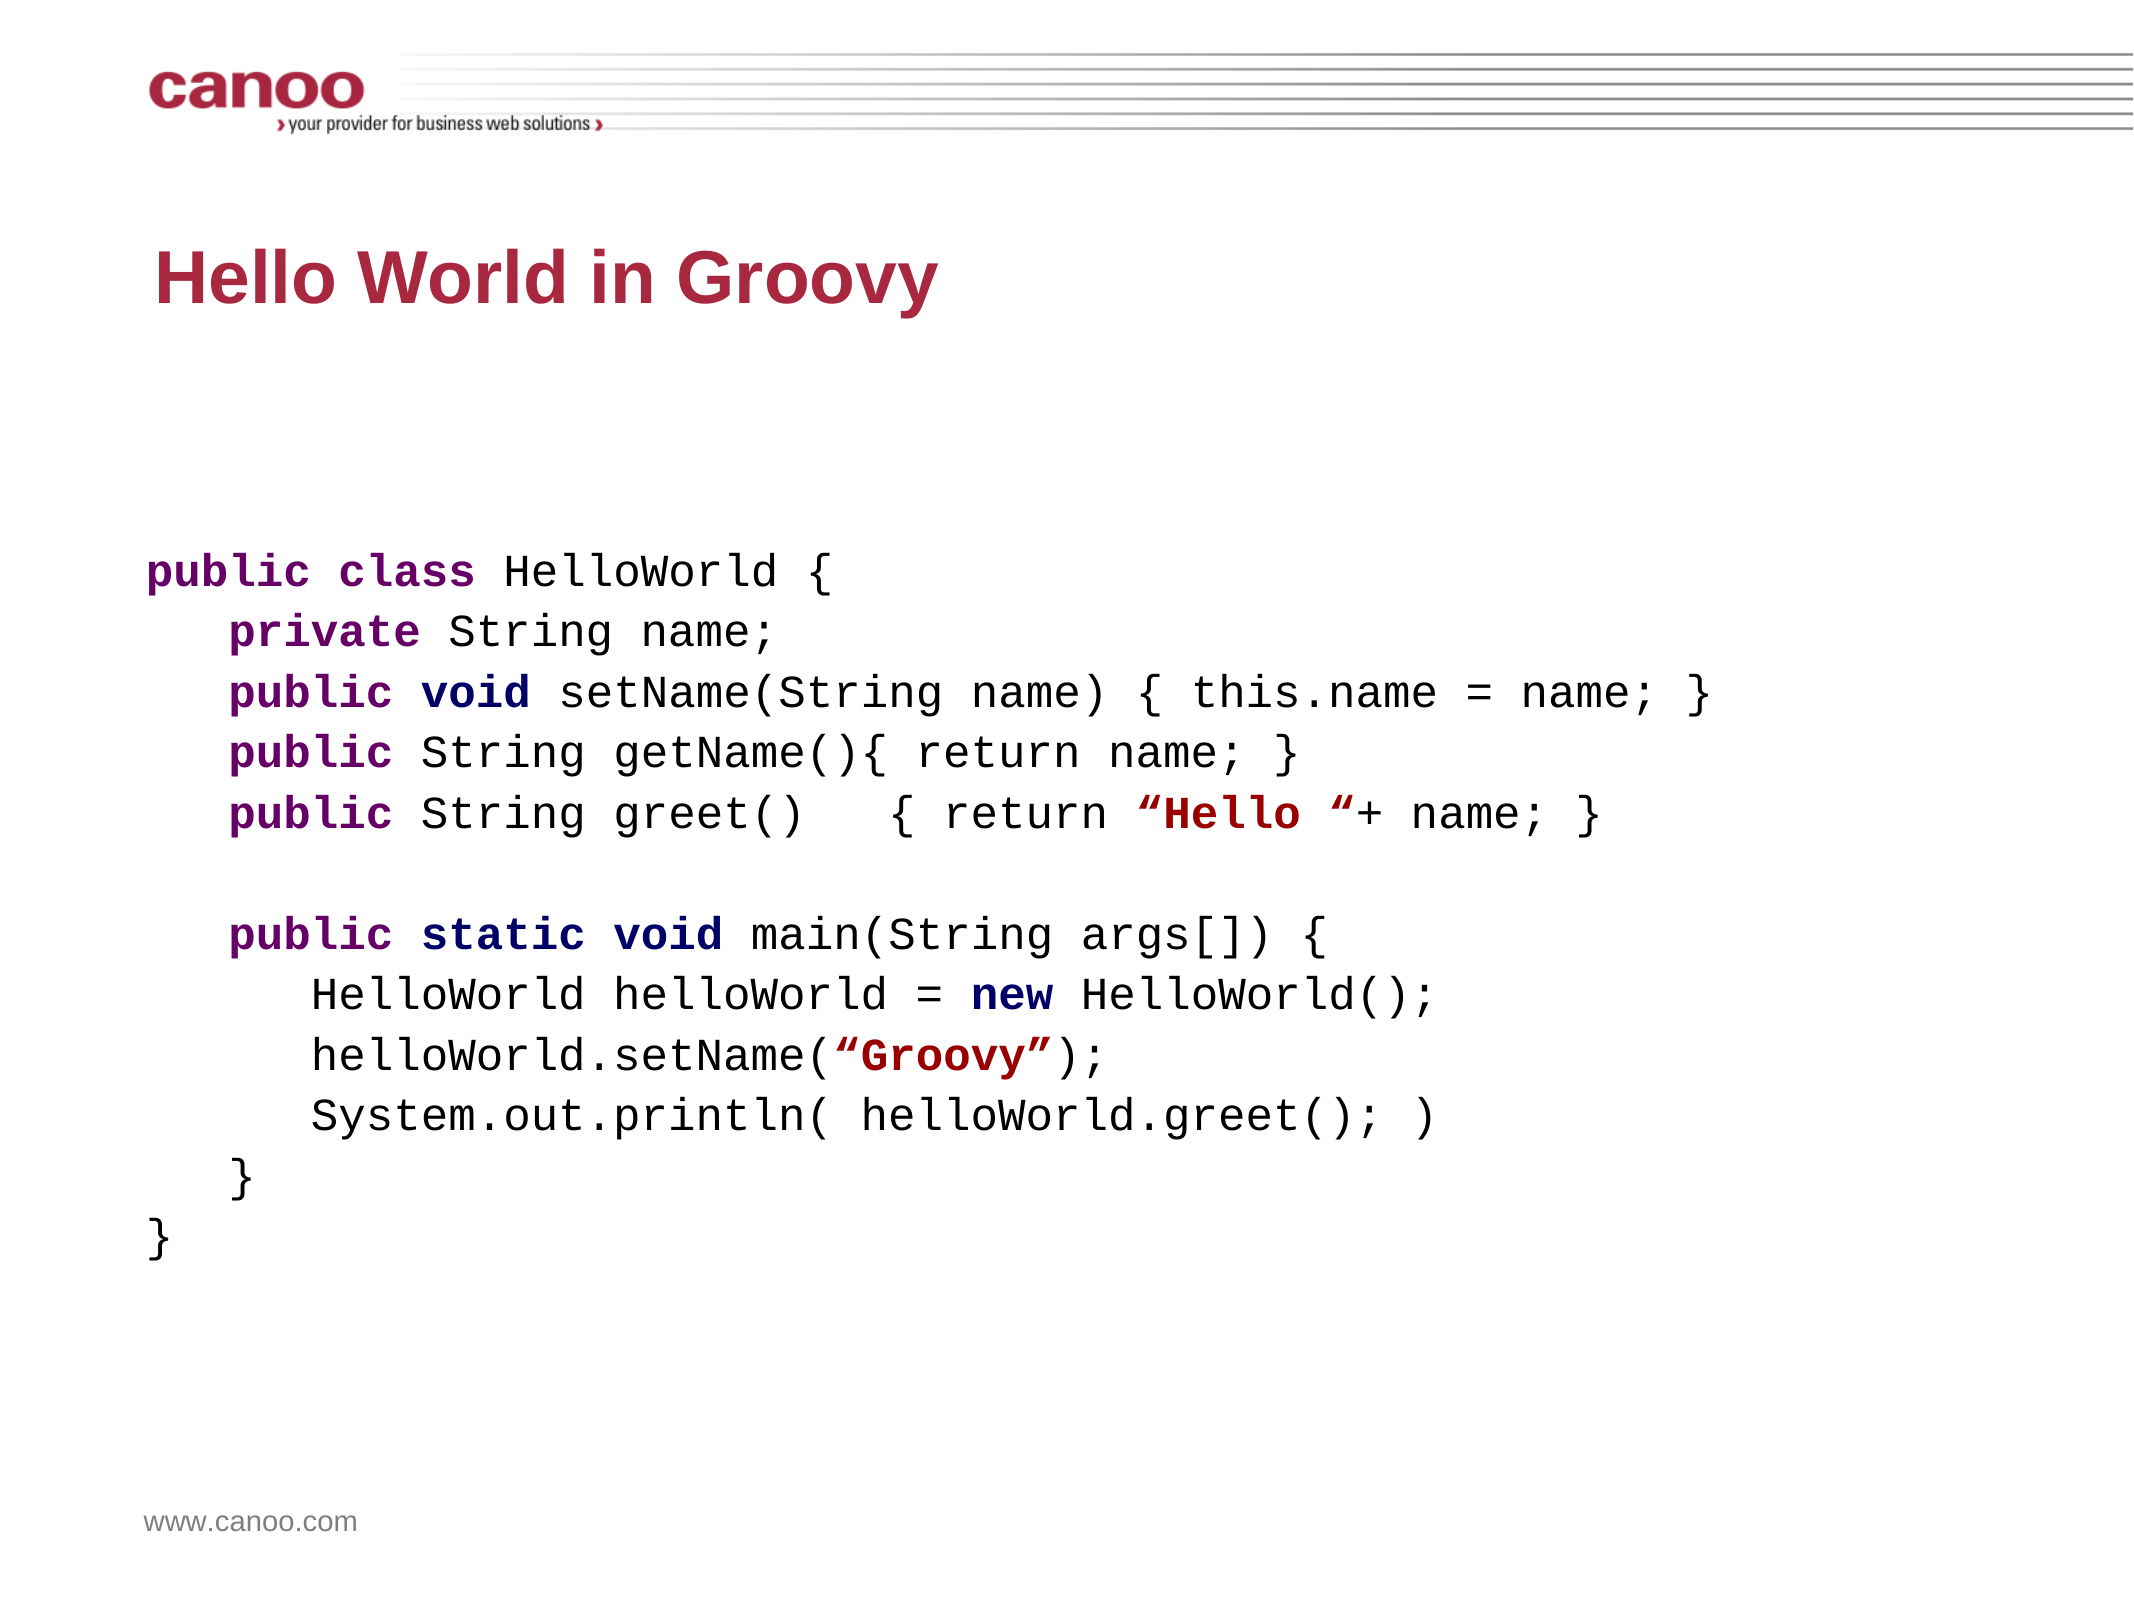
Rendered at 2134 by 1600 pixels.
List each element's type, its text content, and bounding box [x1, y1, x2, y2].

subtitle public class HelloWorld { private String name; public void setName(String name) { this.name = name; } public String getName(){ return name; } public String greet() { return “Hello “+ name; } public static void main(String args[]) { HelloWorld helloWorld = new HelloWorld(); helloWorld.setName(“Groovy”); System.out.println( helloWorld.greet(); ) } } [145, 391, 1959, 1404]
title Hello World in Groovy [145, 220, 1961, 328]
picture [0, 21, 2134, 188]
